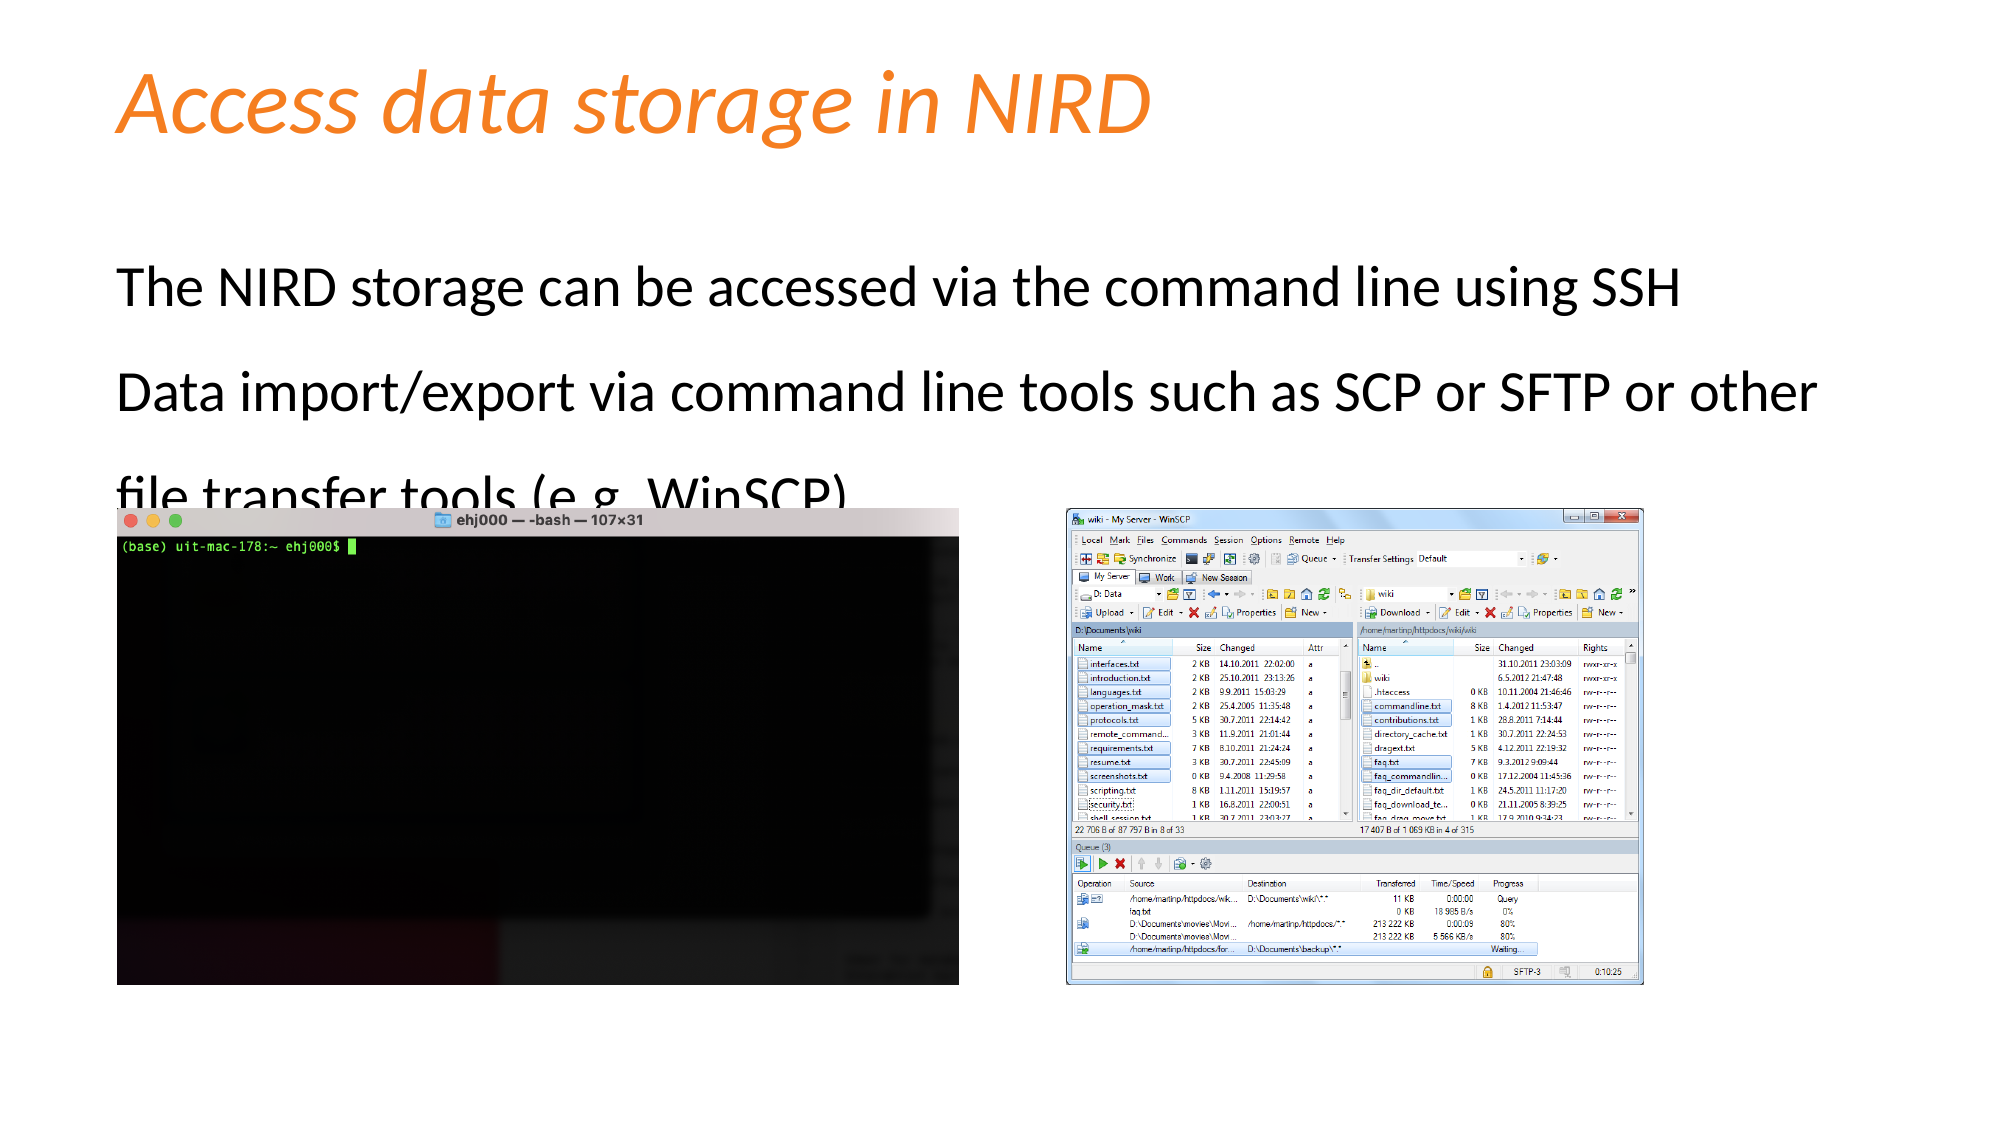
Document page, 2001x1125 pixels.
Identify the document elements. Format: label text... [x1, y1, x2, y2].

title Access data storage in NIRD [117, 54, 1902, 161]
picture [117, 508, 959, 985]
list The NIRD storage can be accessed via the command line using SSH Data import/export via command line tools such as SCP or SFTP or other file transfer tools (e.g. WinSCP) [116, 212, 1900, 927]
picture [1066, 508, 1644, 985]
